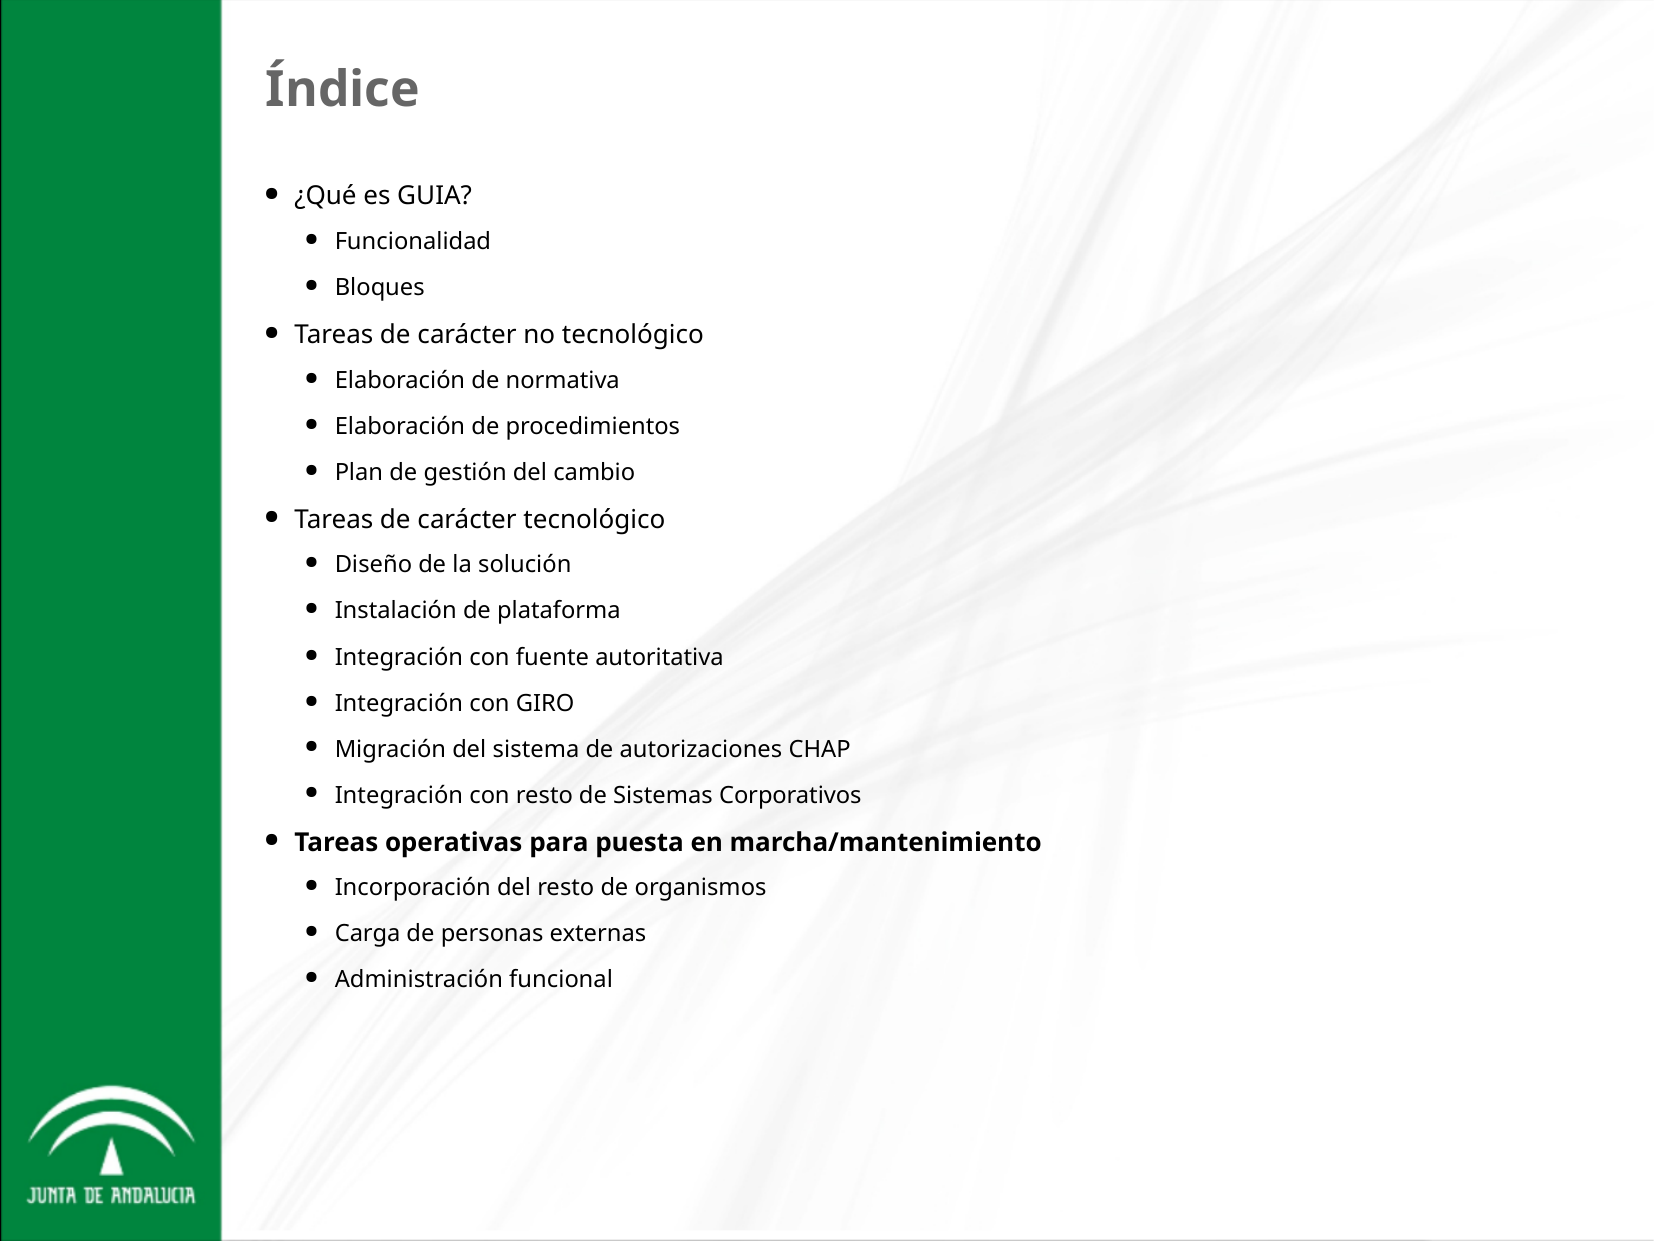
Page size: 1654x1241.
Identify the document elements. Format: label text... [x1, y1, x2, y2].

list ¿Qué es GUIA? Funcionalidad Bloques Tareas de carácter no tecnológico Elaboración de normativa Elaboración de procedimientos Plan de gestión del cambio Tareas de carácter tecnológico Diseño de la solución Instalación de plataforma Integración con fuente autoritativa Integración con GIRO Migración del sistema de autorizaciones CHAP Integración con resto de Sistemas Corporativos Tareas operativas para puesta en marcha/mantenimiento Incorporación del resto de organismos Carga de personas externas Administración funcional [253, 177, 1560, 996]
title Índice [265, 37, 1571, 136]
picture [0, 0, 1654, 1241]
